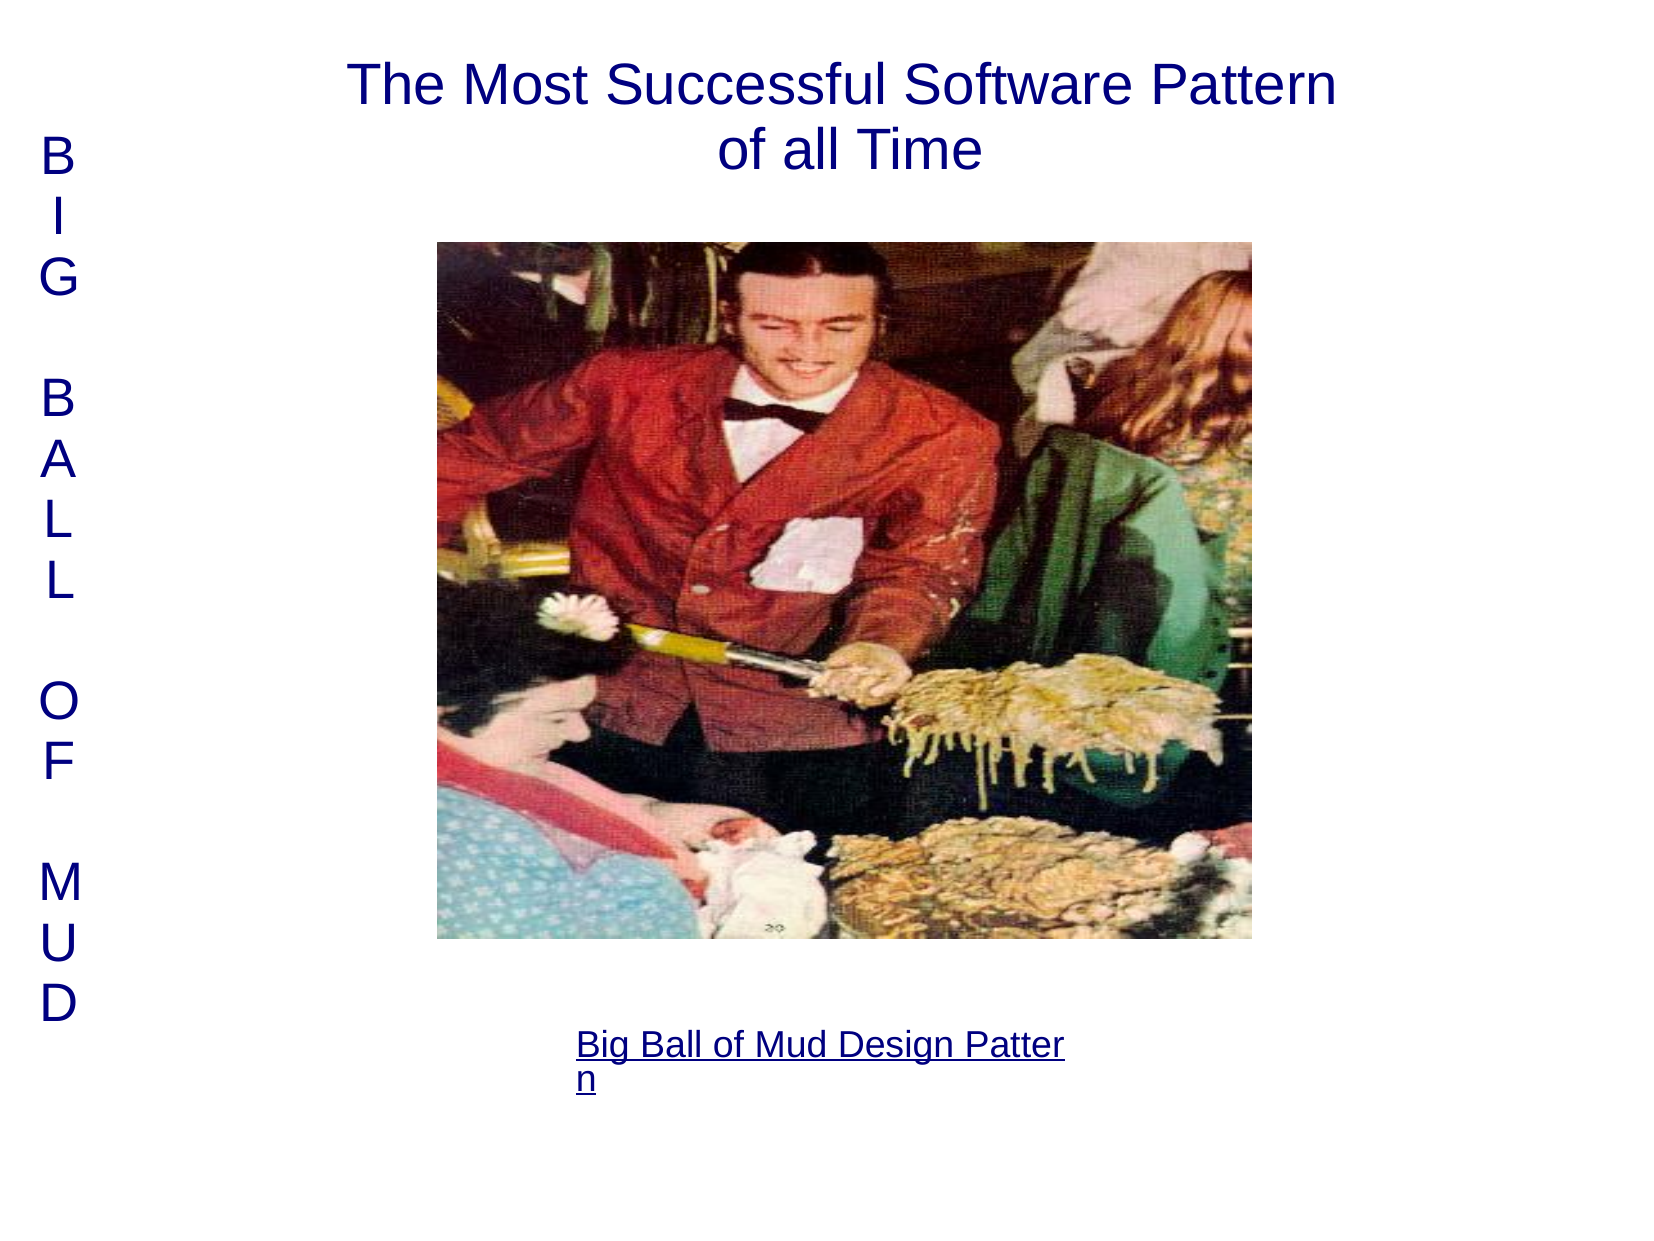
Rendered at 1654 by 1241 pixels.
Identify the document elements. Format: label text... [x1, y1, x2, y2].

text_box The Most Successful Software Pattern of all Time [331, 44, 1371, 189]
text_box Big Ball of Mud Design Pattern [561, 1015, 1093, 1087]
text_box BIG BALL OF MUD [23, 118, 95, 1046]
picture [437, 242, 1252, 939]
